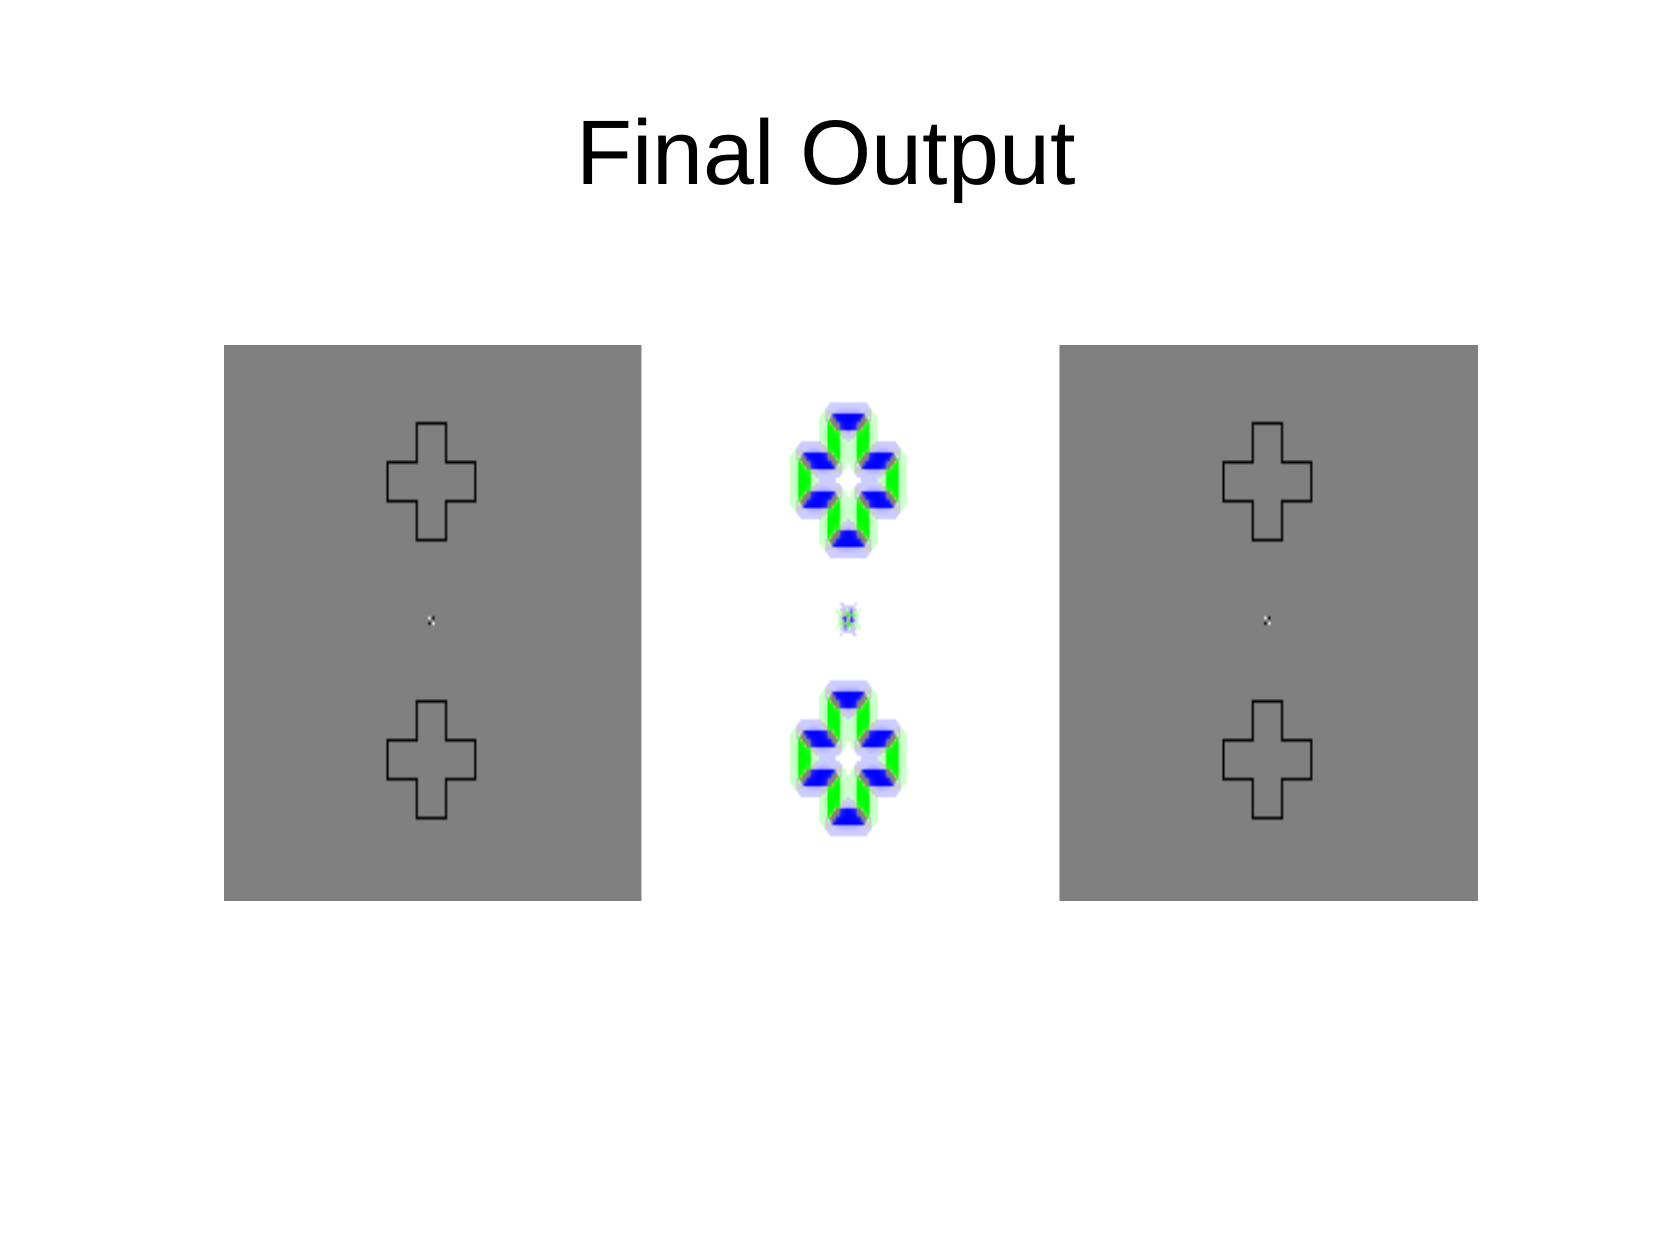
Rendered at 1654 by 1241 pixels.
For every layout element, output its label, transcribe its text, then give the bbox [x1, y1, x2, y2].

title Final Output [82, 49, 1571, 257]
picture [224, 345, 1478, 901]
